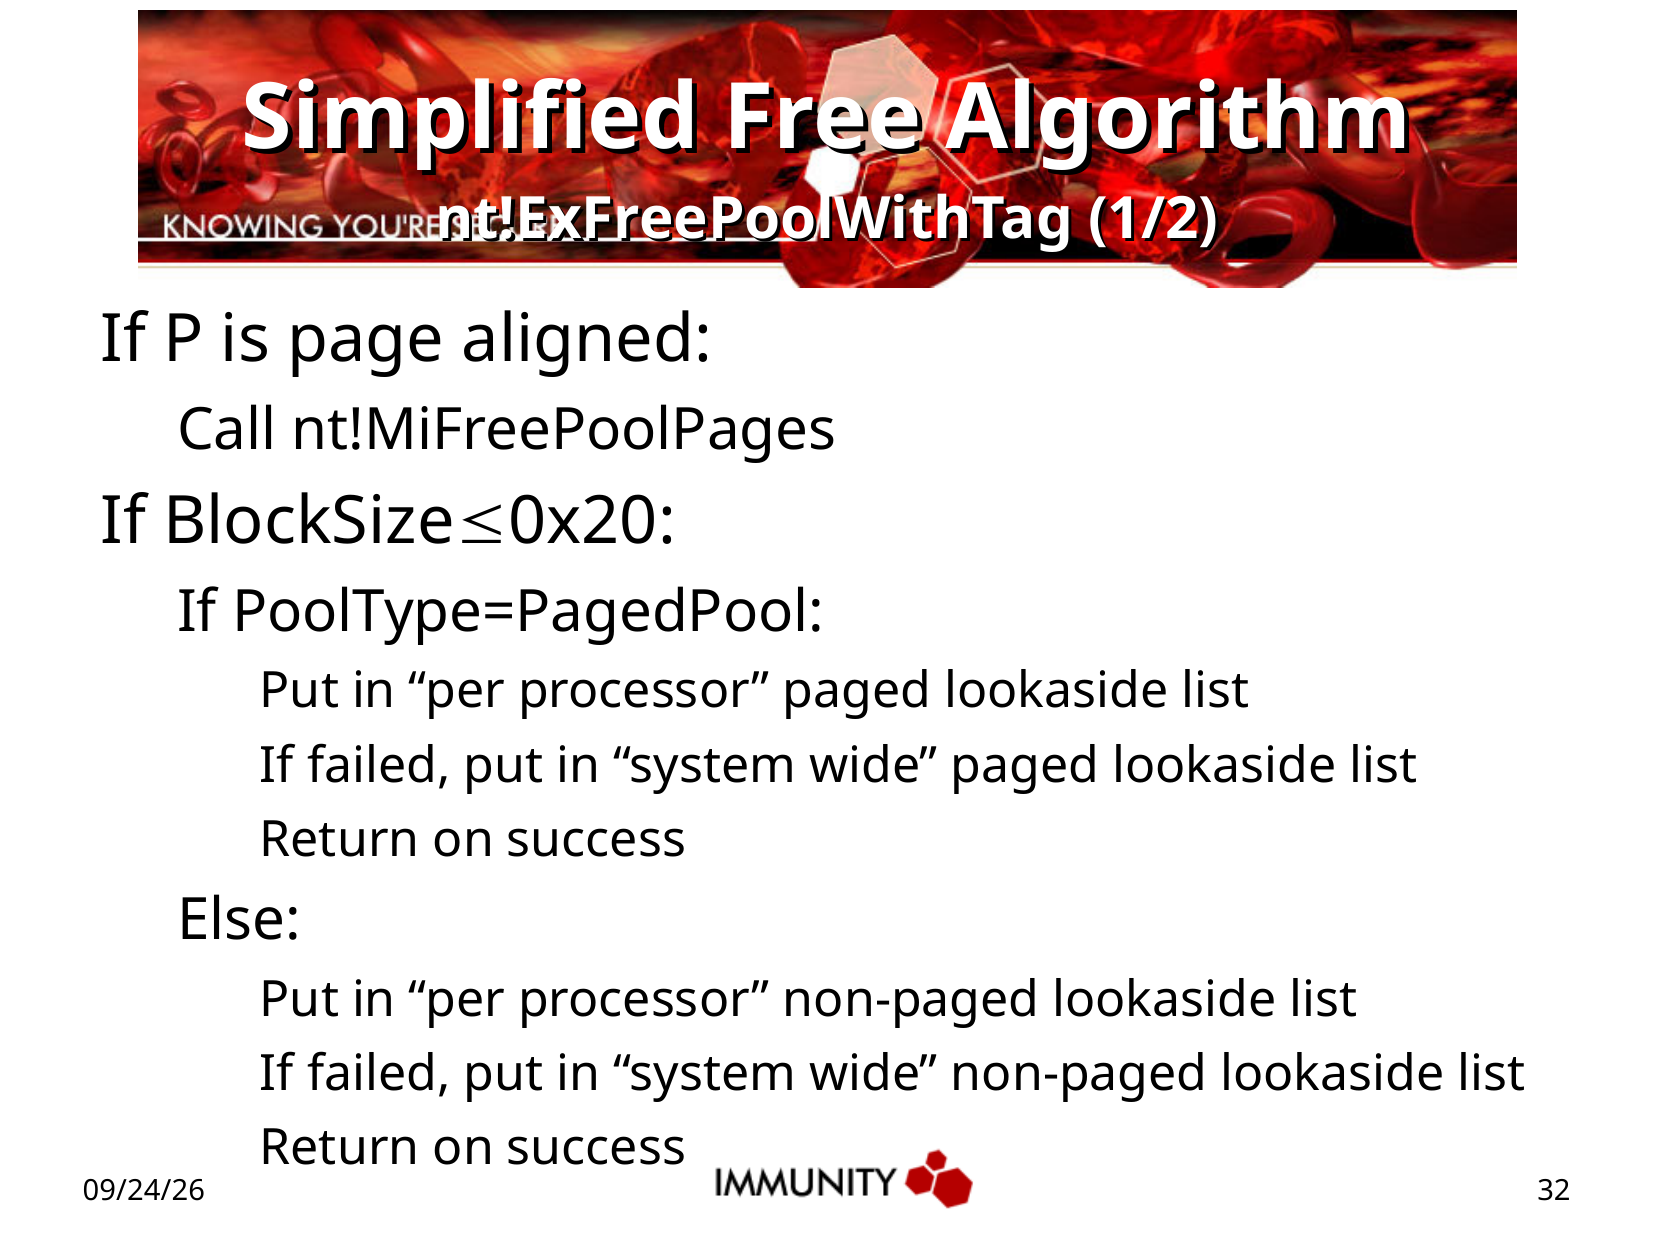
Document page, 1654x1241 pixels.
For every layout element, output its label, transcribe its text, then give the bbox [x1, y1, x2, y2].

title Simplified Free Algorithm nt!ExFreePoolWithTag (1/2) [82, 49, 1571, 257]
picture [694, 1130, 984, 1235]
picture [138, 10, 1517, 49]
picture [138, 257, 1517, 288]
list If P is page aligned: Call nt!MiFreePoolPages If BlockSize0x20: If PoolType=PagedPool: Put in “per processor” paged lookaside list If failed, put in “system wide” paged lookaside list Return on success Else: Put in “per processor” non-paged lookaside list If failed, put in “system wide” non-paged lookaside list Return on success [82, 290, 1571, 1094]
